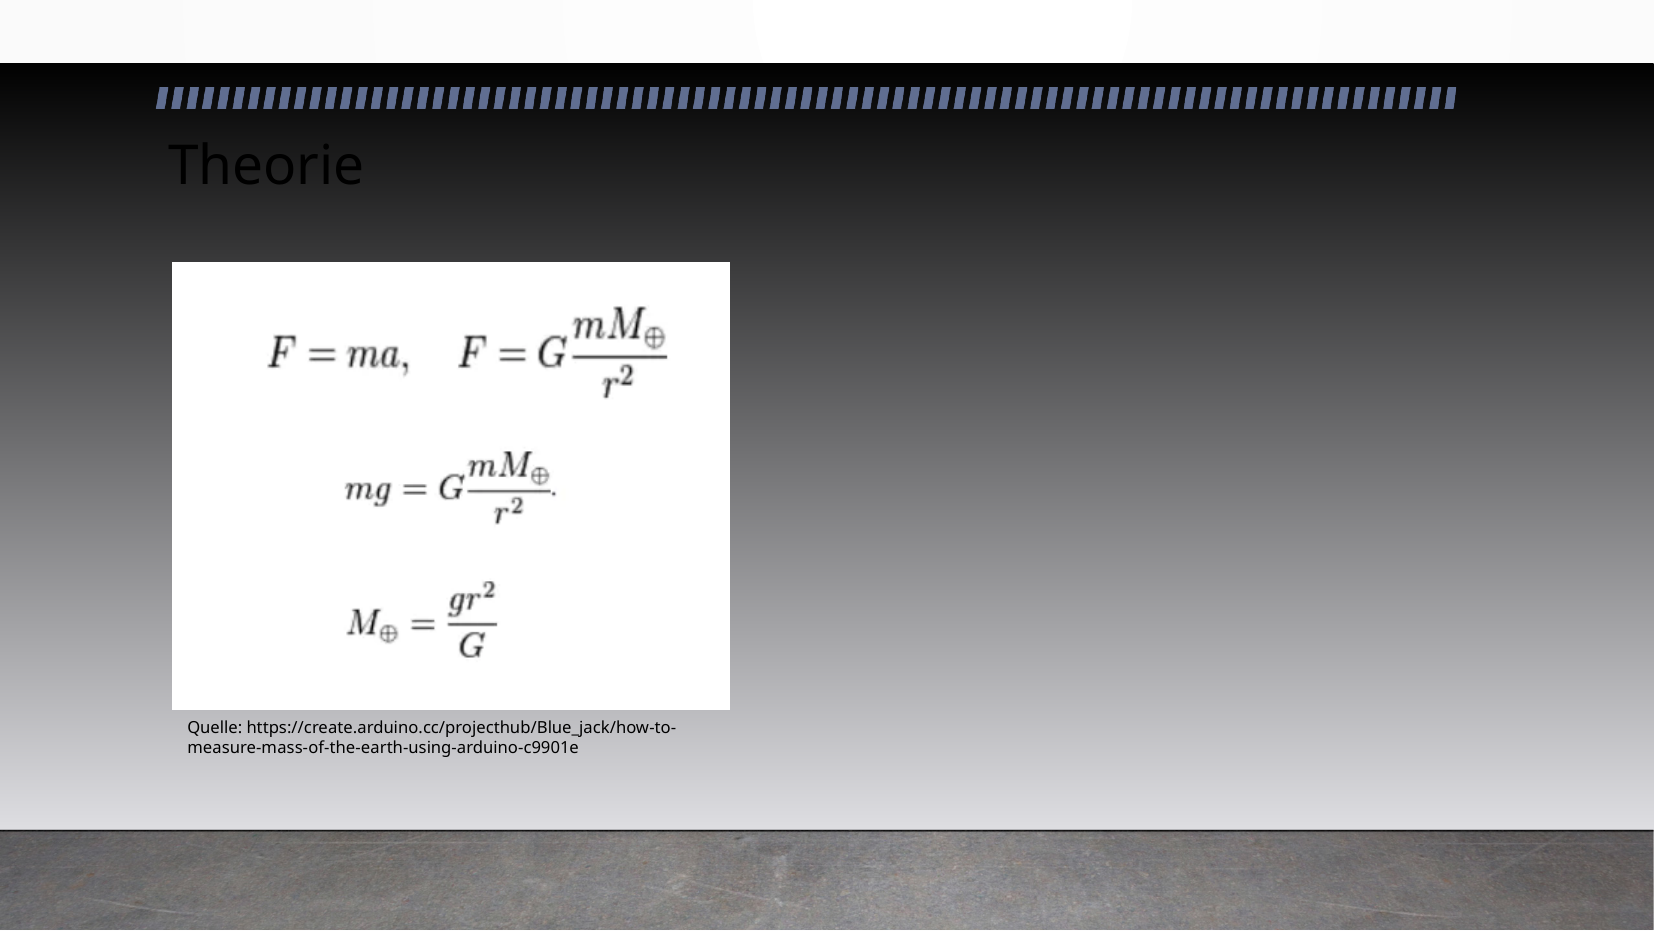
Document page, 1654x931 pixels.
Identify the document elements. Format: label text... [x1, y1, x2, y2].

title Theorie [153, 129, 1456, 272]
picture [172, 262, 730, 710]
text_box Quelle: https://create.arduino.cc/projecthub/Blue_jack/how-to-measure-mass-of-the-earth-using-arduino-c9901e [172, 710, 730, 766]
